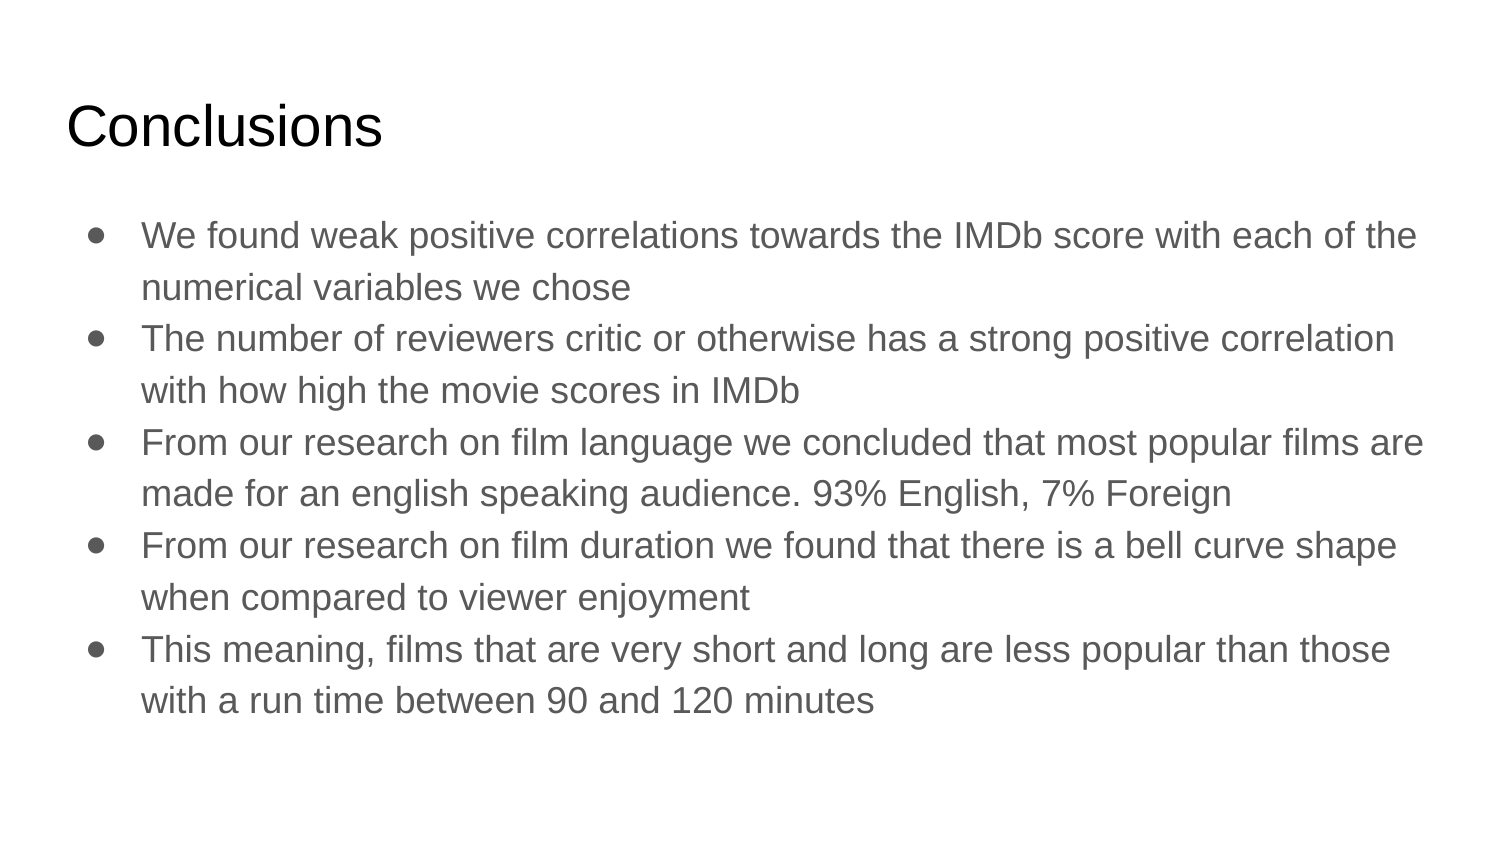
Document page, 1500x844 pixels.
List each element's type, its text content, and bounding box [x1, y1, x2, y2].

list We found weak positive correlations towards the IMDb score with each of the numerical variables we chose The number of reviewers critic or otherwise has a strong positive correlation with how high the movie scores in IMDb From our research on film language we concluded that most popular films are made for an english speaking audience. 93% English, 7% Foreign From our research on film duration we found that there is a bell curve shape when compared to viewer enjoyment This meaning, films that are very short and long are less popular than those with a run time between 90 and 120 minutes [51, 189, 1449, 750]
title Conclusions [51, 72, 1449, 167]
